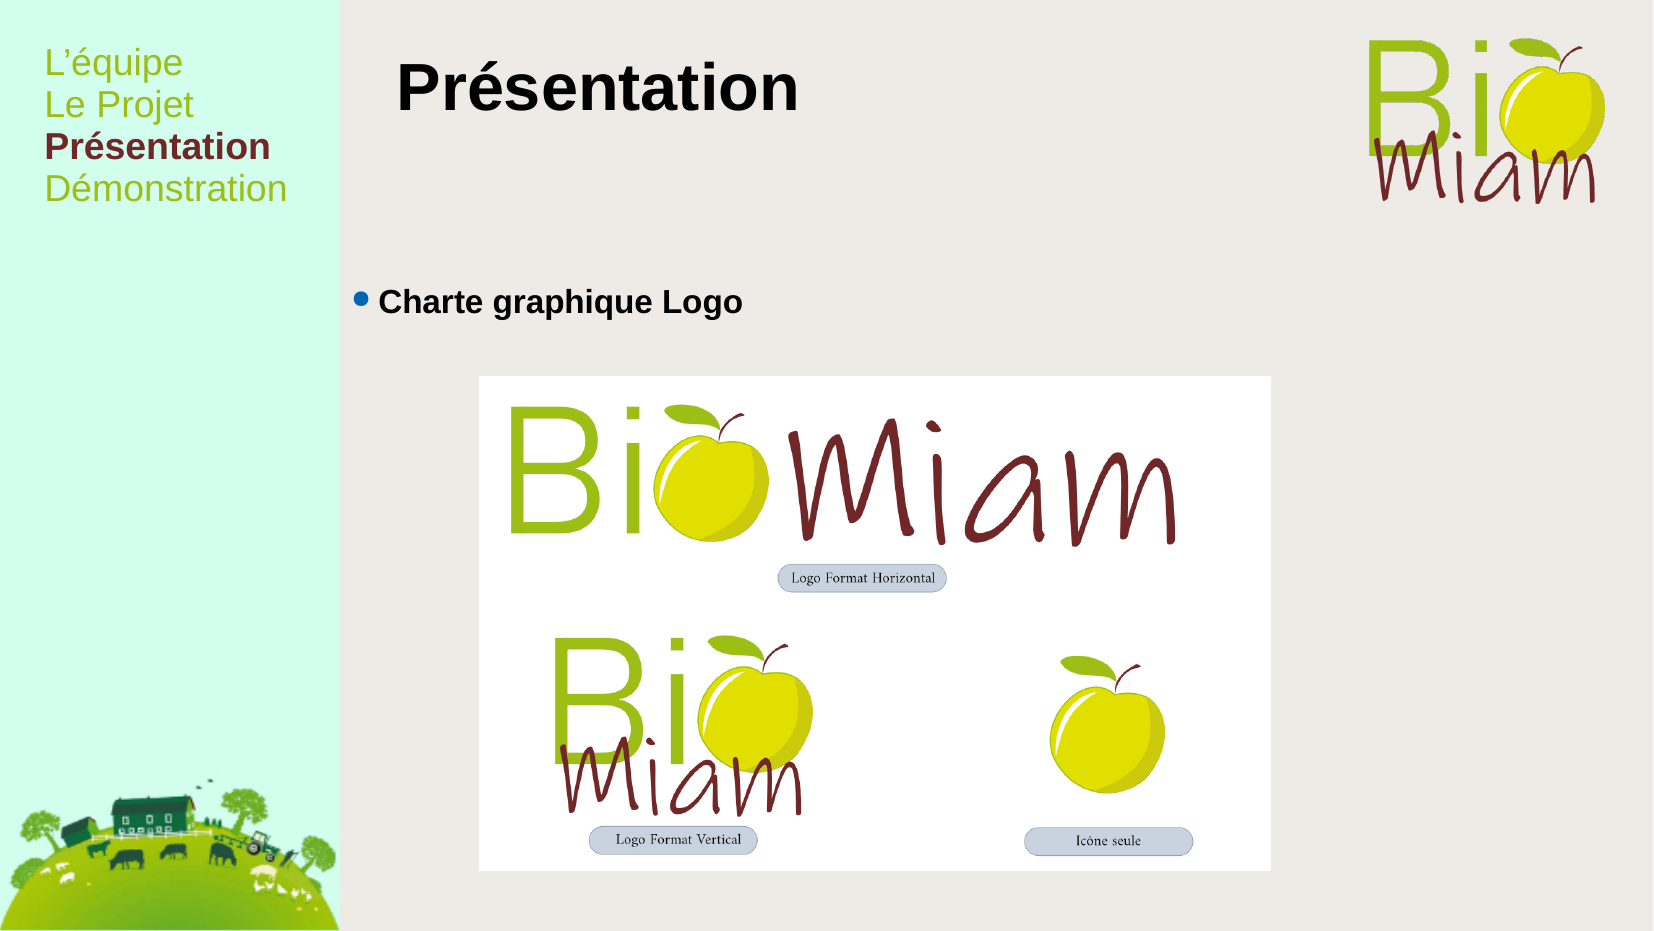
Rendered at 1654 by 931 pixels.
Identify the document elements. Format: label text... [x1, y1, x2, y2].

text_box Charte graphique Logo [352, 211, 1300, 377]
text_box L’équipe Le Projet Présentation Démonstration [29, 34, 327, 348]
text_box Présentation [381, 42, 1186, 133]
picture [0, 0, 1654, 931]
